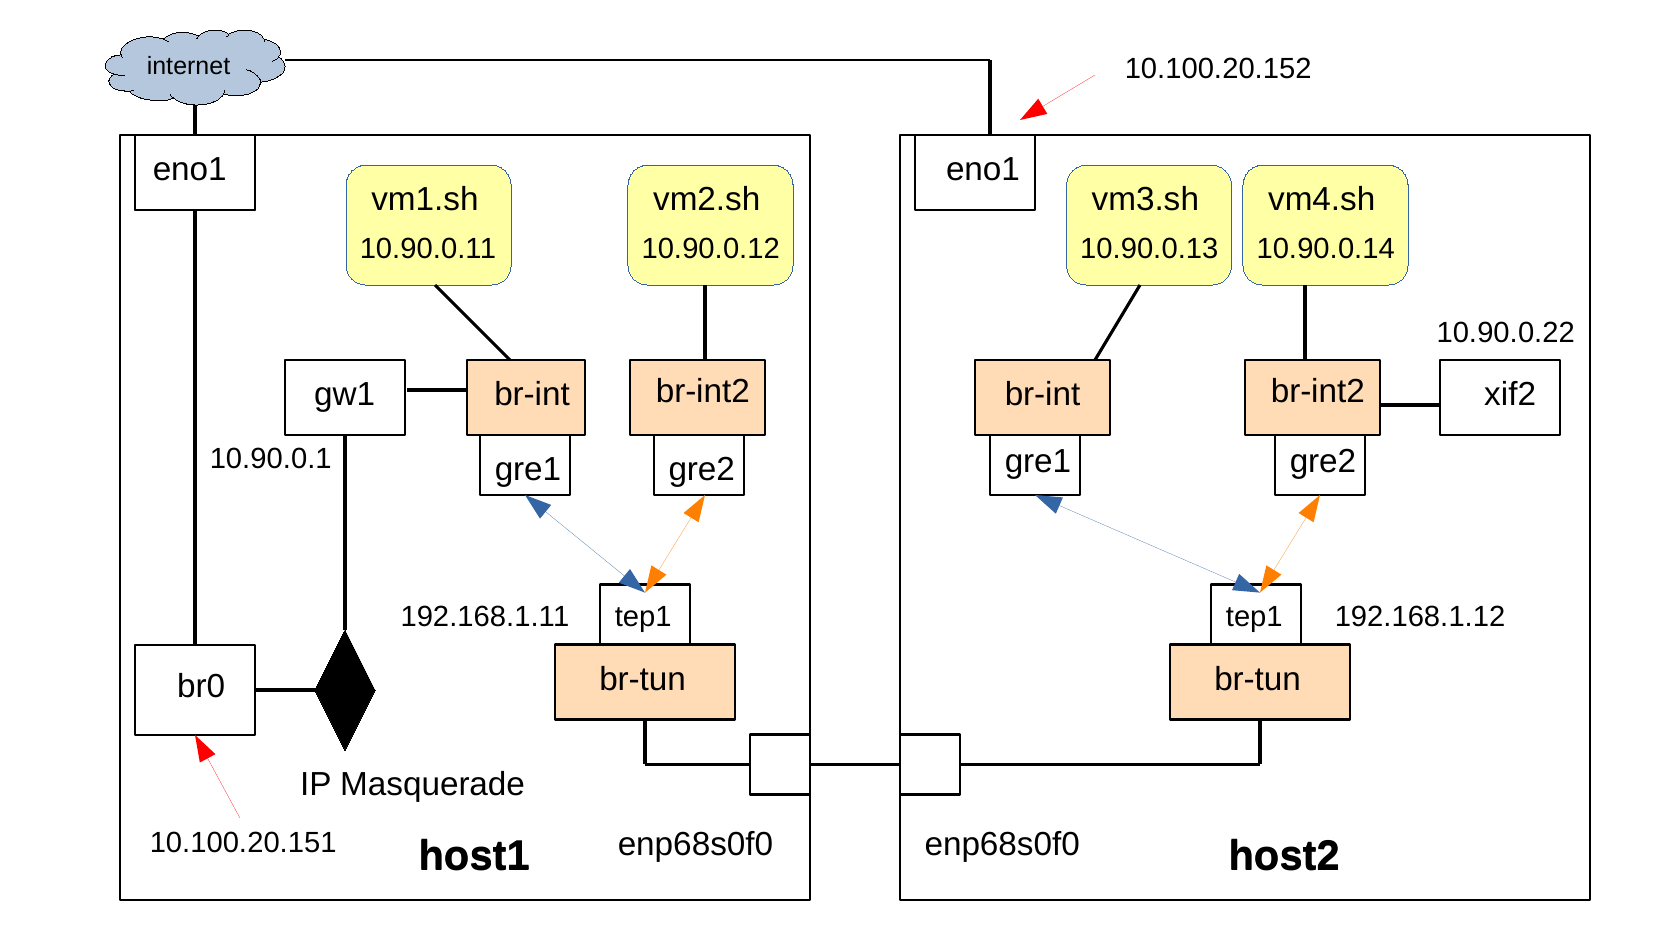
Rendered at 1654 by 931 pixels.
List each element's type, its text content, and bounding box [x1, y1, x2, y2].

text_box IP Masquerade [285, 758, 541, 811]
text_box eno1 [931, 143, 1036, 196]
text_box br-int [990, 368, 1096, 421]
text_box br-tun [584, 652, 701, 705]
text_box enp68s0f0 [603, 817, 789, 870]
text_box eno1 [138, 143, 242, 196]
text_box internet [105, 30, 286, 106]
text_box enp68s0f0 [909, 817, 1096, 870]
text_box gre1 [480, 443, 577, 496]
text_box br0 [162, 660, 241, 712]
text_box 10.90.0.14 [1241, 225, 1411, 277]
text_box gw1 [299, 368, 391, 421]
text_box [900, 135, 1591, 901]
text_box 10.90.0.11 [345, 225, 512, 277]
text_box vm4.sh [1253, 173, 1391, 225]
text_box 192.168.1.11 [385, 592, 585, 645]
text_box vm1.sh [356, 173, 494, 225]
text_box 10.100.20.151 [135, 818, 352, 871]
text_box gre2 [1275, 435, 1372, 487]
text_box host1 [403, 824, 571, 886]
text_box 192.168.1.12 [1320, 592, 1521, 645]
text_box tep1 [1210, 592, 1316, 645]
text_box gre2 [653, 443, 751, 496]
text_box br-tun [1199, 652, 1316, 705]
text_box vm3.sh [1076, 173, 1214, 225]
text_box br-int [479, 368, 586, 421]
text_box tep1 [600, 592, 706, 645]
text_box 10.90.0.22 [1421, 308, 1591, 361]
text_box gre1 [990, 435, 1087, 487]
text_box vm2.sh [638, 173, 776, 225]
text_box 10.90.0.1 [195, 435, 362, 487]
text_box host2 [1213, 824, 1381, 886]
text_box 10.90.0.13 [1065, 225, 1234, 277]
text_box [120, 135, 811, 901]
text_box br-int2 [1256, 365, 1381, 418]
text_box 10.90.0.12 [626, 225, 796, 277]
text_box xif2 [1469, 368, 1561, 421]
text_box br-int2 [641, 365, 766, 418]
text_box 10.100.20.152 [1110, 45, 1327, 97]
